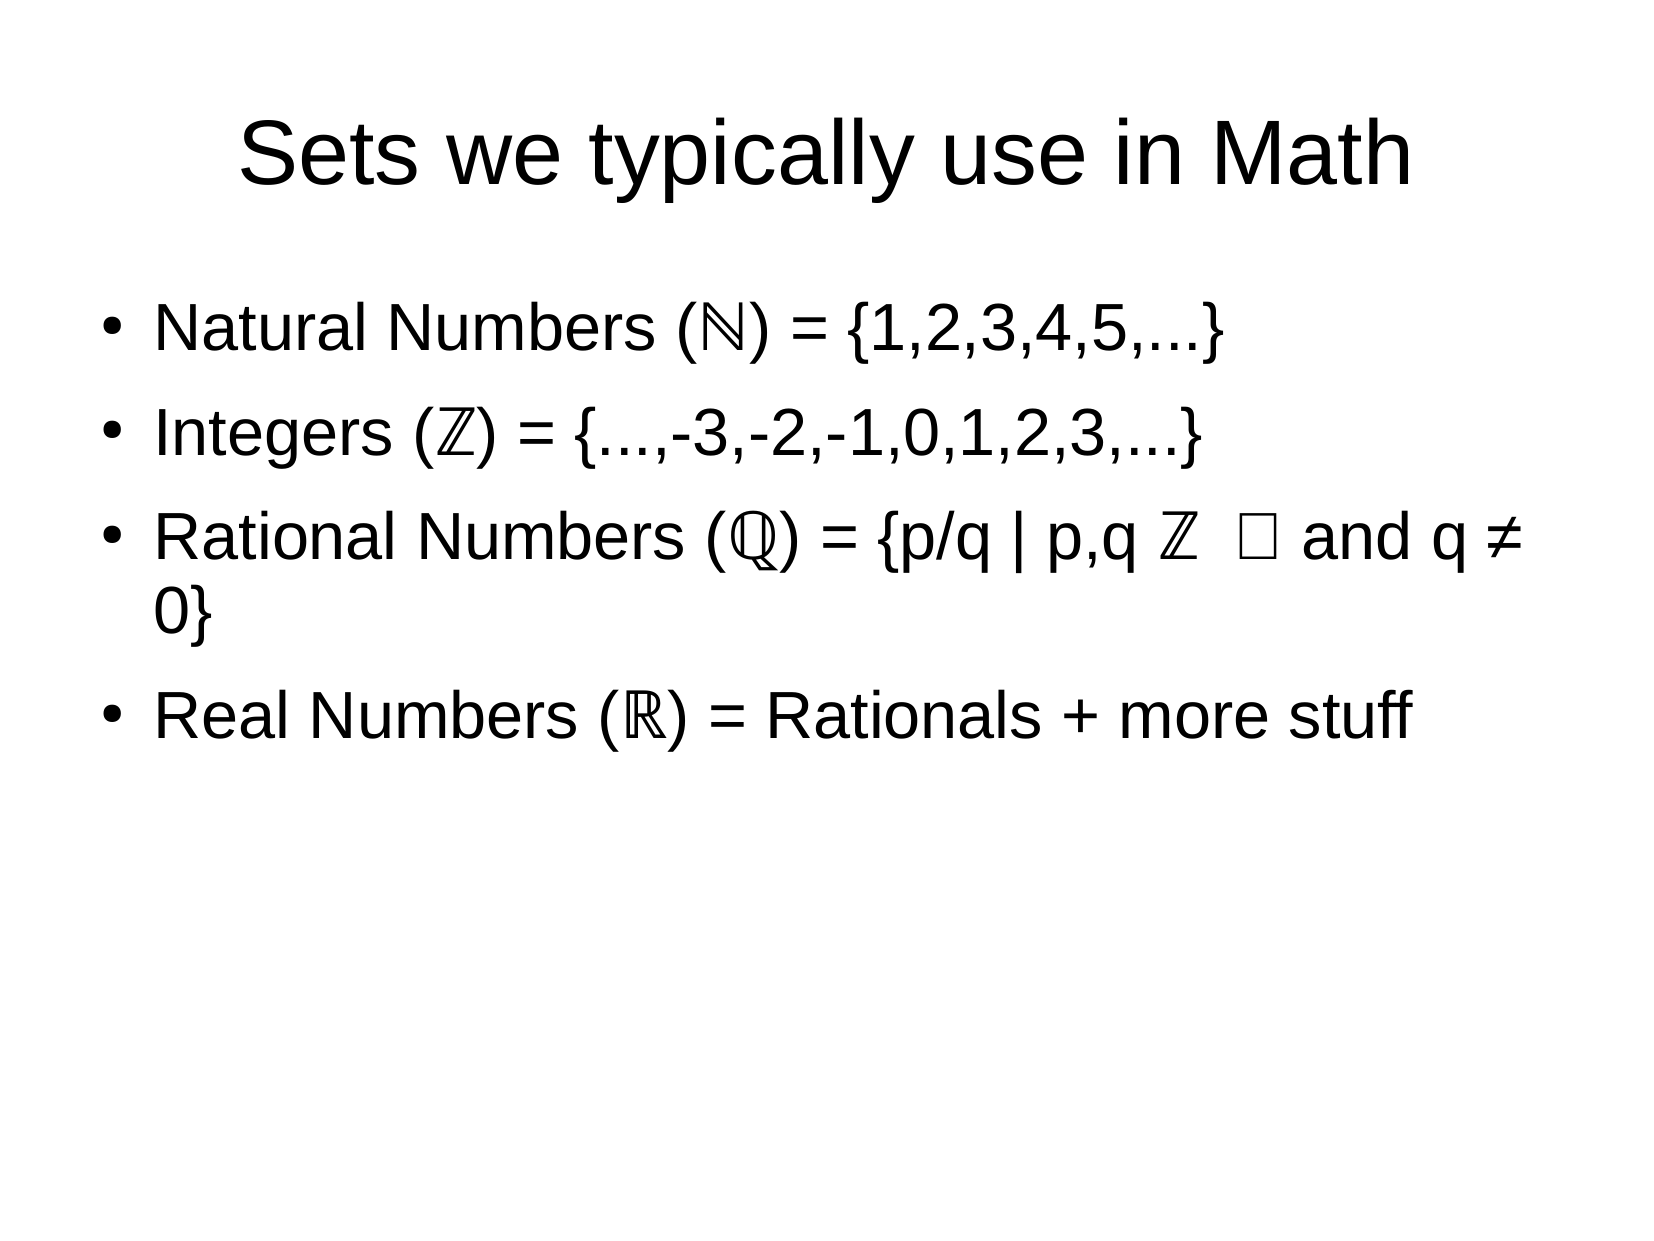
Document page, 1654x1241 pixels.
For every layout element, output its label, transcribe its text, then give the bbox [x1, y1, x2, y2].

list Natural Numbers (ℕ) = {1,2,3,4,5,...} Integers (ℤ) = {...,-3,-2,-1,0,1,2,3,...} Rational Numbers (ℚ) = {p/q | p,q ∈ ℤ and q ≠ 0} Real Numbers (ℝ) = Rationals + more stuff [82, 290, 1571, 1109]
title Sets we typically use in Math [82, 49, 1571, 257]
